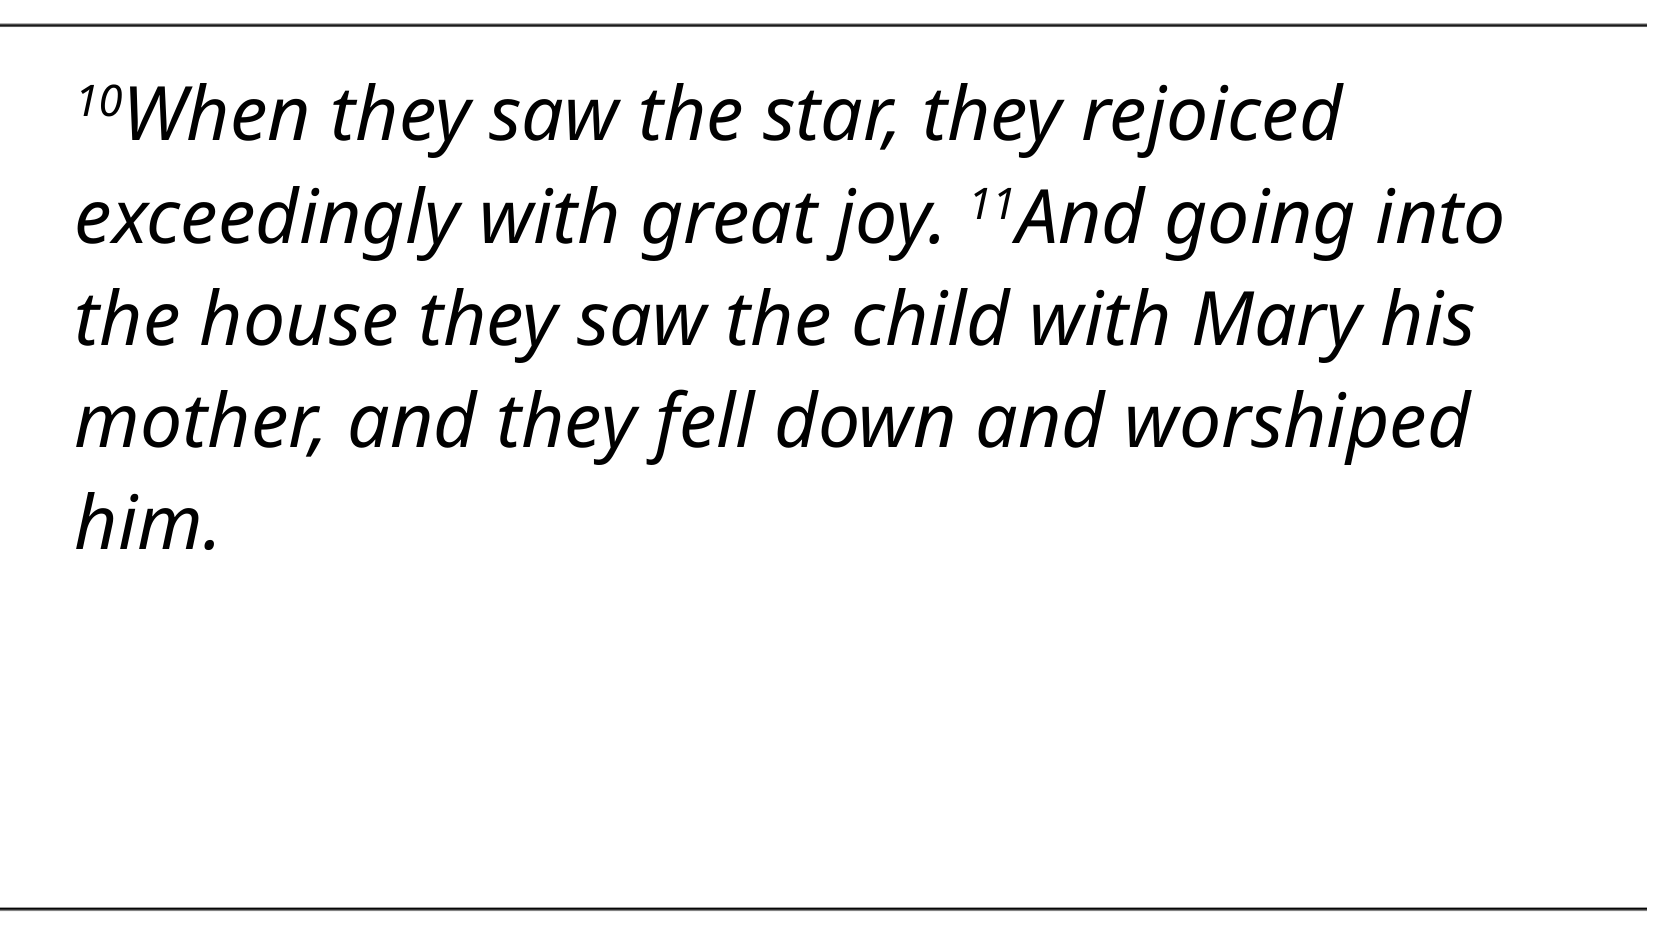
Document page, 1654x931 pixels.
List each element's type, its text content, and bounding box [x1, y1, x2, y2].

picture [0, 2, 1647, 931]
text_box 10When they saw the star, they rejoiced exceedingly with great joy. 11And going into the house they saw the child with Mary his mother, and they fell down and worshiped him. [60, 53, 1591, 567]
